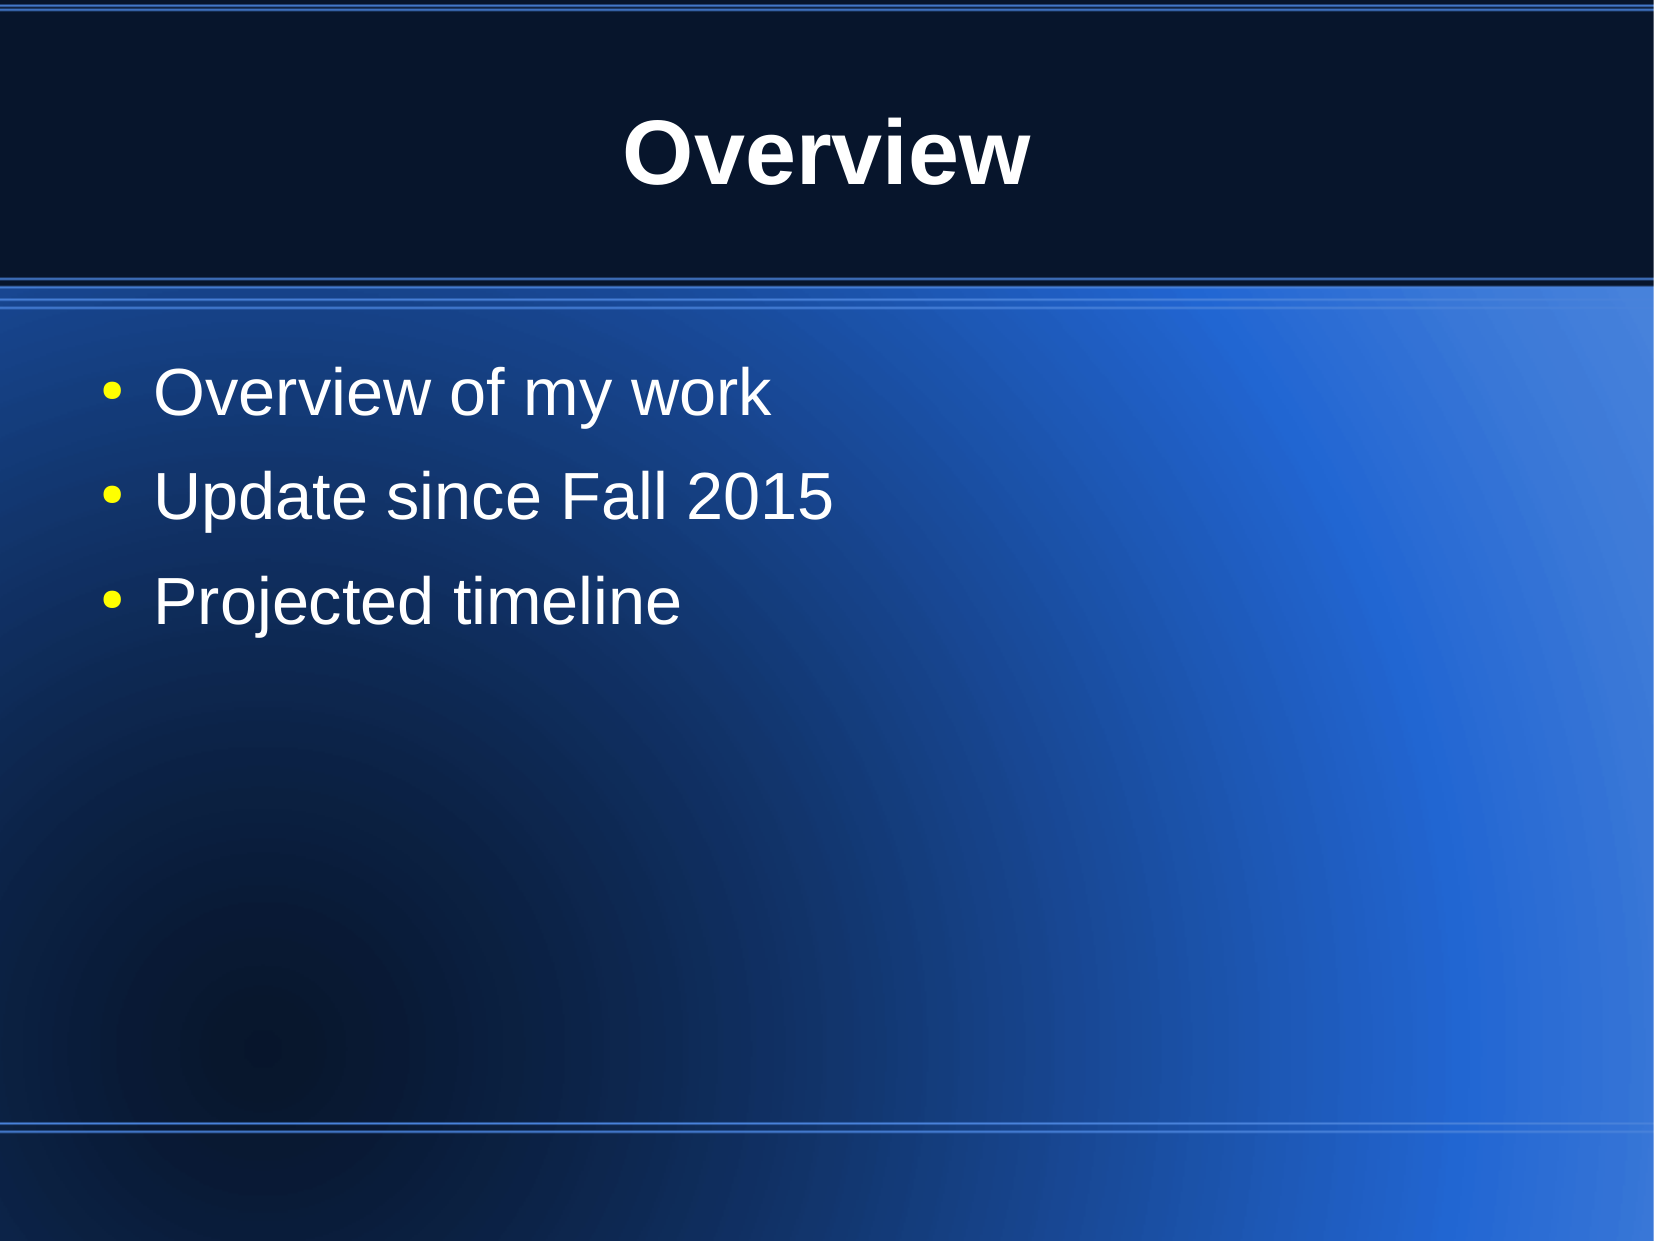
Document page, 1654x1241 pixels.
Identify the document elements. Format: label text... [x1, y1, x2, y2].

title Overview [82, 49, 1571, 257]
picture [0, 0, 1654, 1241]
list Overview of my work Update since Fall 2015 Projected timeline [82, 355, 1571, 1174]
